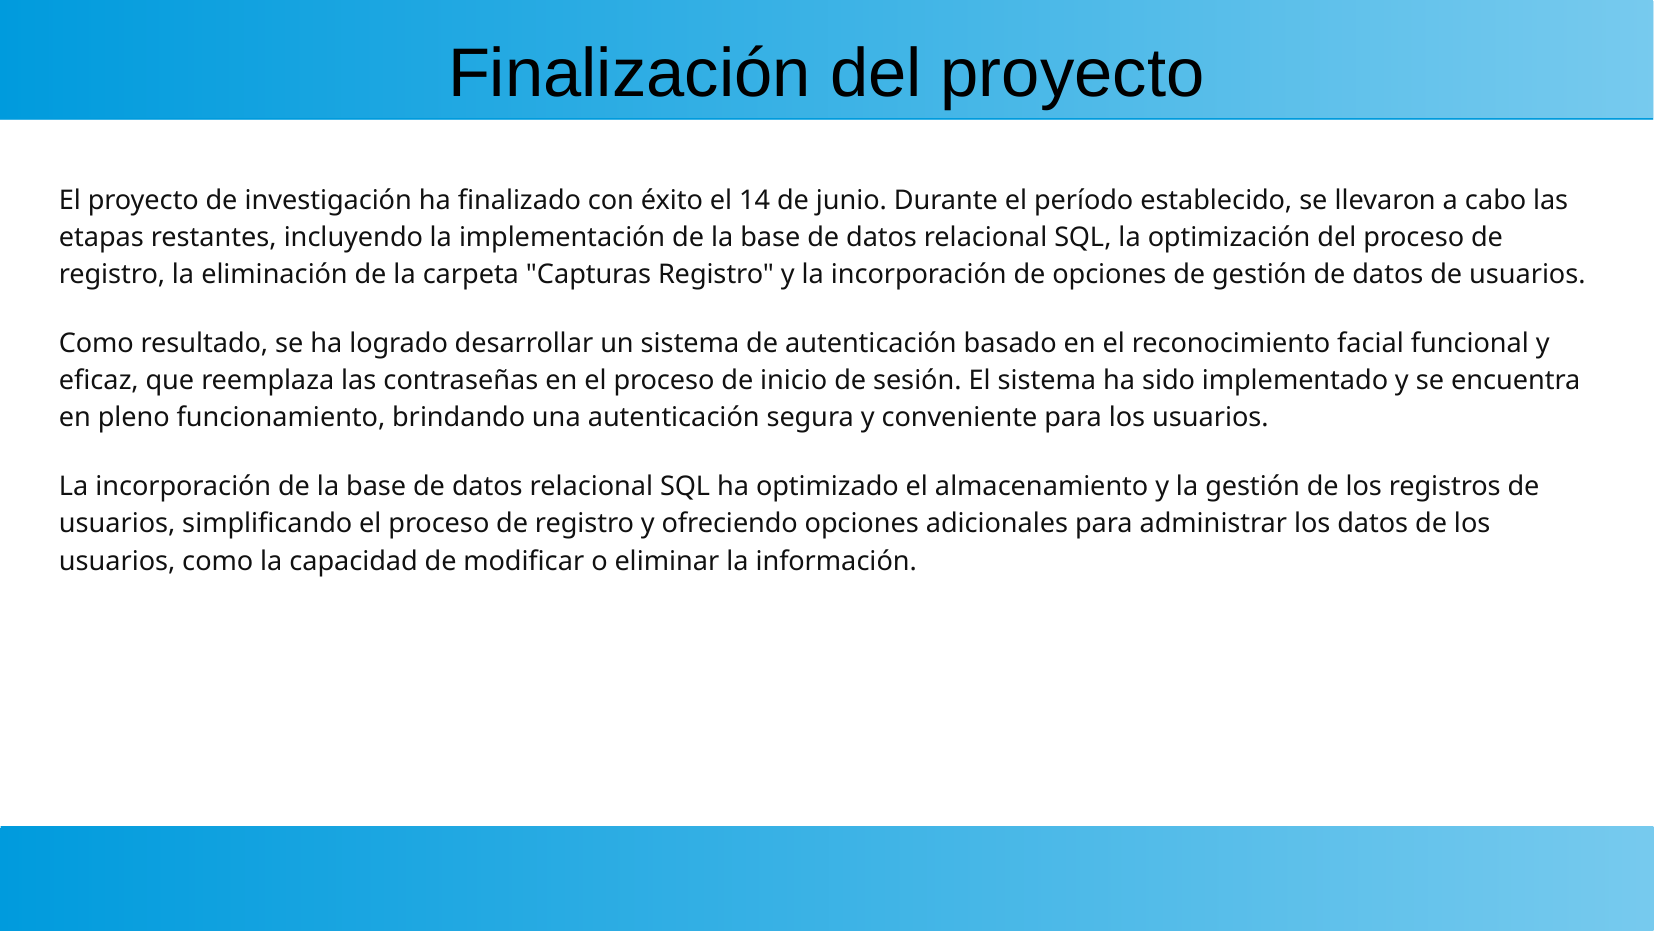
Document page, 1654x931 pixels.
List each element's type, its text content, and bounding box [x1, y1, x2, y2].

list El proyecto de investigación ha finalizado con éxito el 14 de junio. Durante el período establecido, se llevaron a cabo las etapas restantes, incluyendo la implementación de la base de datos relacional SQL, la optimización del proceso de registro, la eliminación de la carpeta "Capturas Registro" y la incorporación de opciones de gestión de datos de usuarios. Como resultado, se ha logrado desarrollar un sistema de autenticación basado en el reconocimiento facial funcional y eficaz, que reemplaza las contraseñas en el proceso de inicio de sesión. El sistema ha sido implementado y se encuentra en pleno funcionamiento, brindando una autenticación segura y conveniente para los usuarios. La incorporación de la base de datos relacional SQL ha optimizado el almacenamiento y la gestión de los registros de usuarios, simplificando el proceso de registro y ofreciendo opciones adicionales para administrar los datos de los usuarios, como la capacidad de modificar o eliminar la información. [59, 177, 1595, 768]
title Finalización del proyecto [59, 29, 1595, 108]
